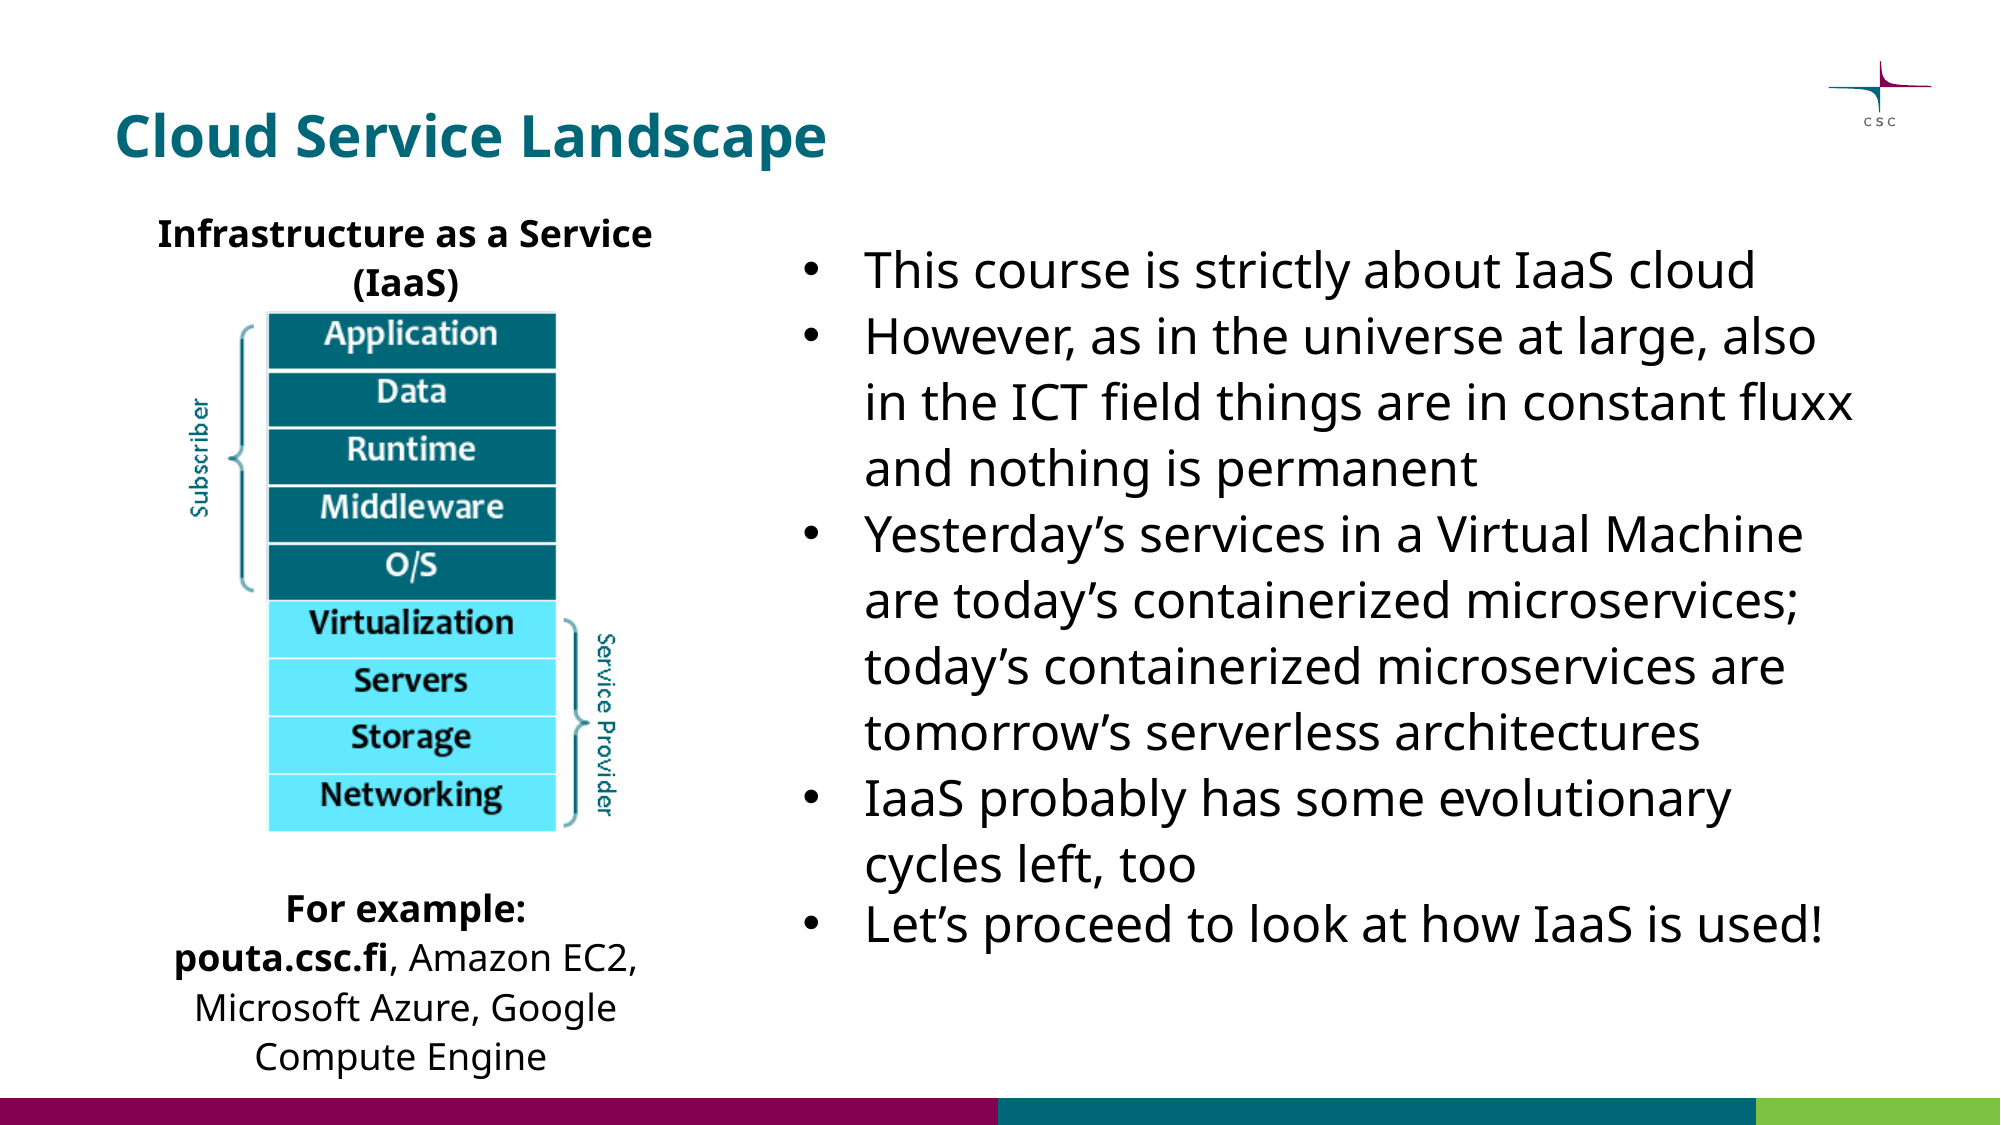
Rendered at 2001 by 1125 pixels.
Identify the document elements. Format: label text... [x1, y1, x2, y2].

list This course is strictly about IaaS cloud However, as in the universe at large, also in the ICT field things are in constant fluxx and nothing is permanent Yesterday’s services in a Virtual Machine are today’s containerized microservices; today’s containerized microservices are tomorrow’s serverless architectures IaaS probably has some evolutionary cycles left, too Let’s proceed to look at how IaaS is used! [774, 224, 1888, 954]
list For example: pouta.csc.fi, Amazon EC2, Microsoft Azure, Google Compute Engine [115, 872, 697, 1061]
list Infrastructure as a Service (IaaS) [115, 229, 697, 258]
title Cloud Service Landscape [99, 40, 1794, 229]
picture [174, 311, 632, 873]
